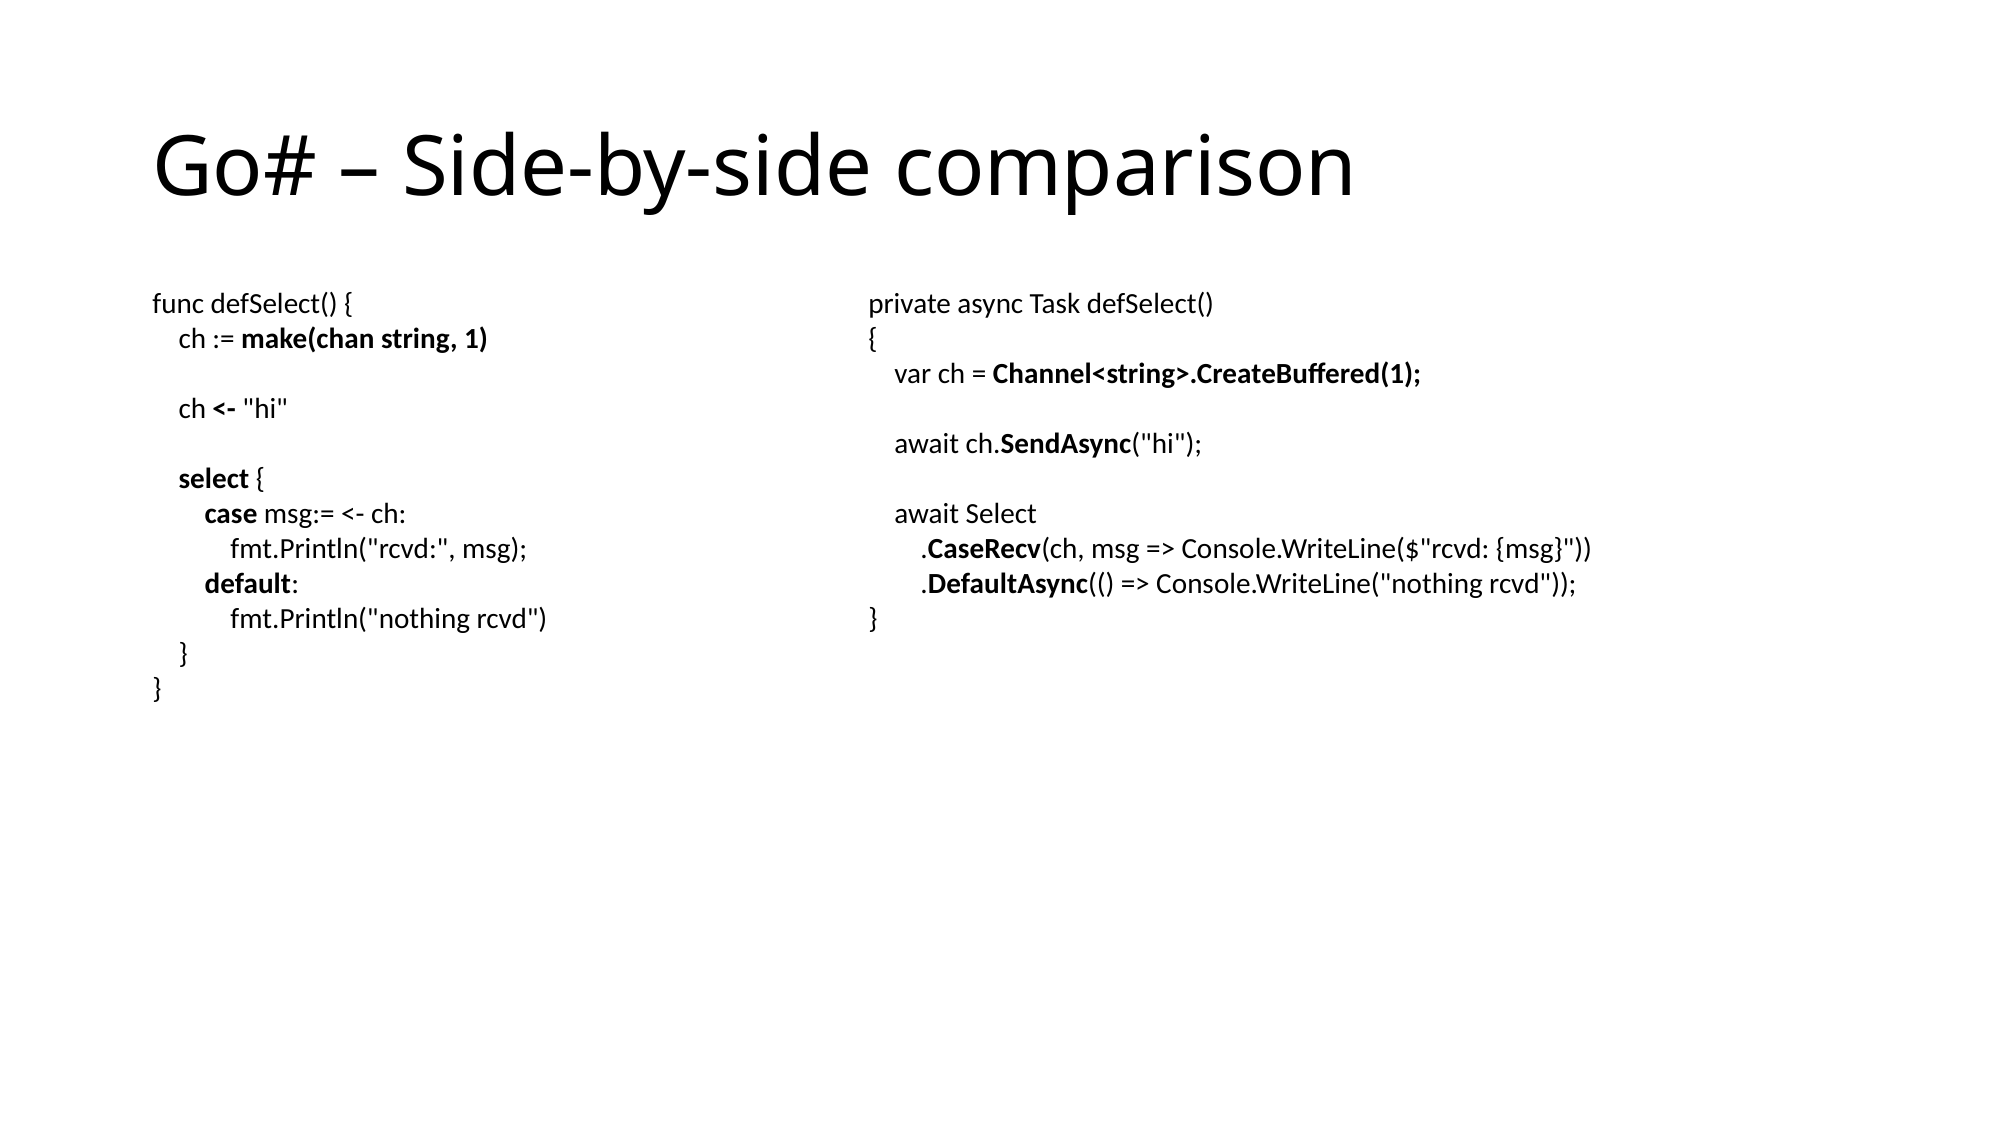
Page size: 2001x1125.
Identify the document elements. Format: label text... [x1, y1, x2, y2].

text_box func defSelect() { ch := make(chan string, 1) ch <- "hi" select { case msg:= <- ch: fmt.Println("rcvd:", msg); default: fmt.Println("nothing rcvd") } } [137, 277, 700, 717]
title Go# – Side-by-side comparison [137, 59, 1863, 278]
text_box private async Task defSelect() { var ch = Channel<string>.CreateBuffered(1); await ch.SendAsync("hi"); await Select .CaseRecv(ch, msg => Console.WriteLine($"rcvd: {msg}")) .DefaultAsync(() => Console.WriteLine("nothing rcvd")); } [853, 277, 1825, 646]
